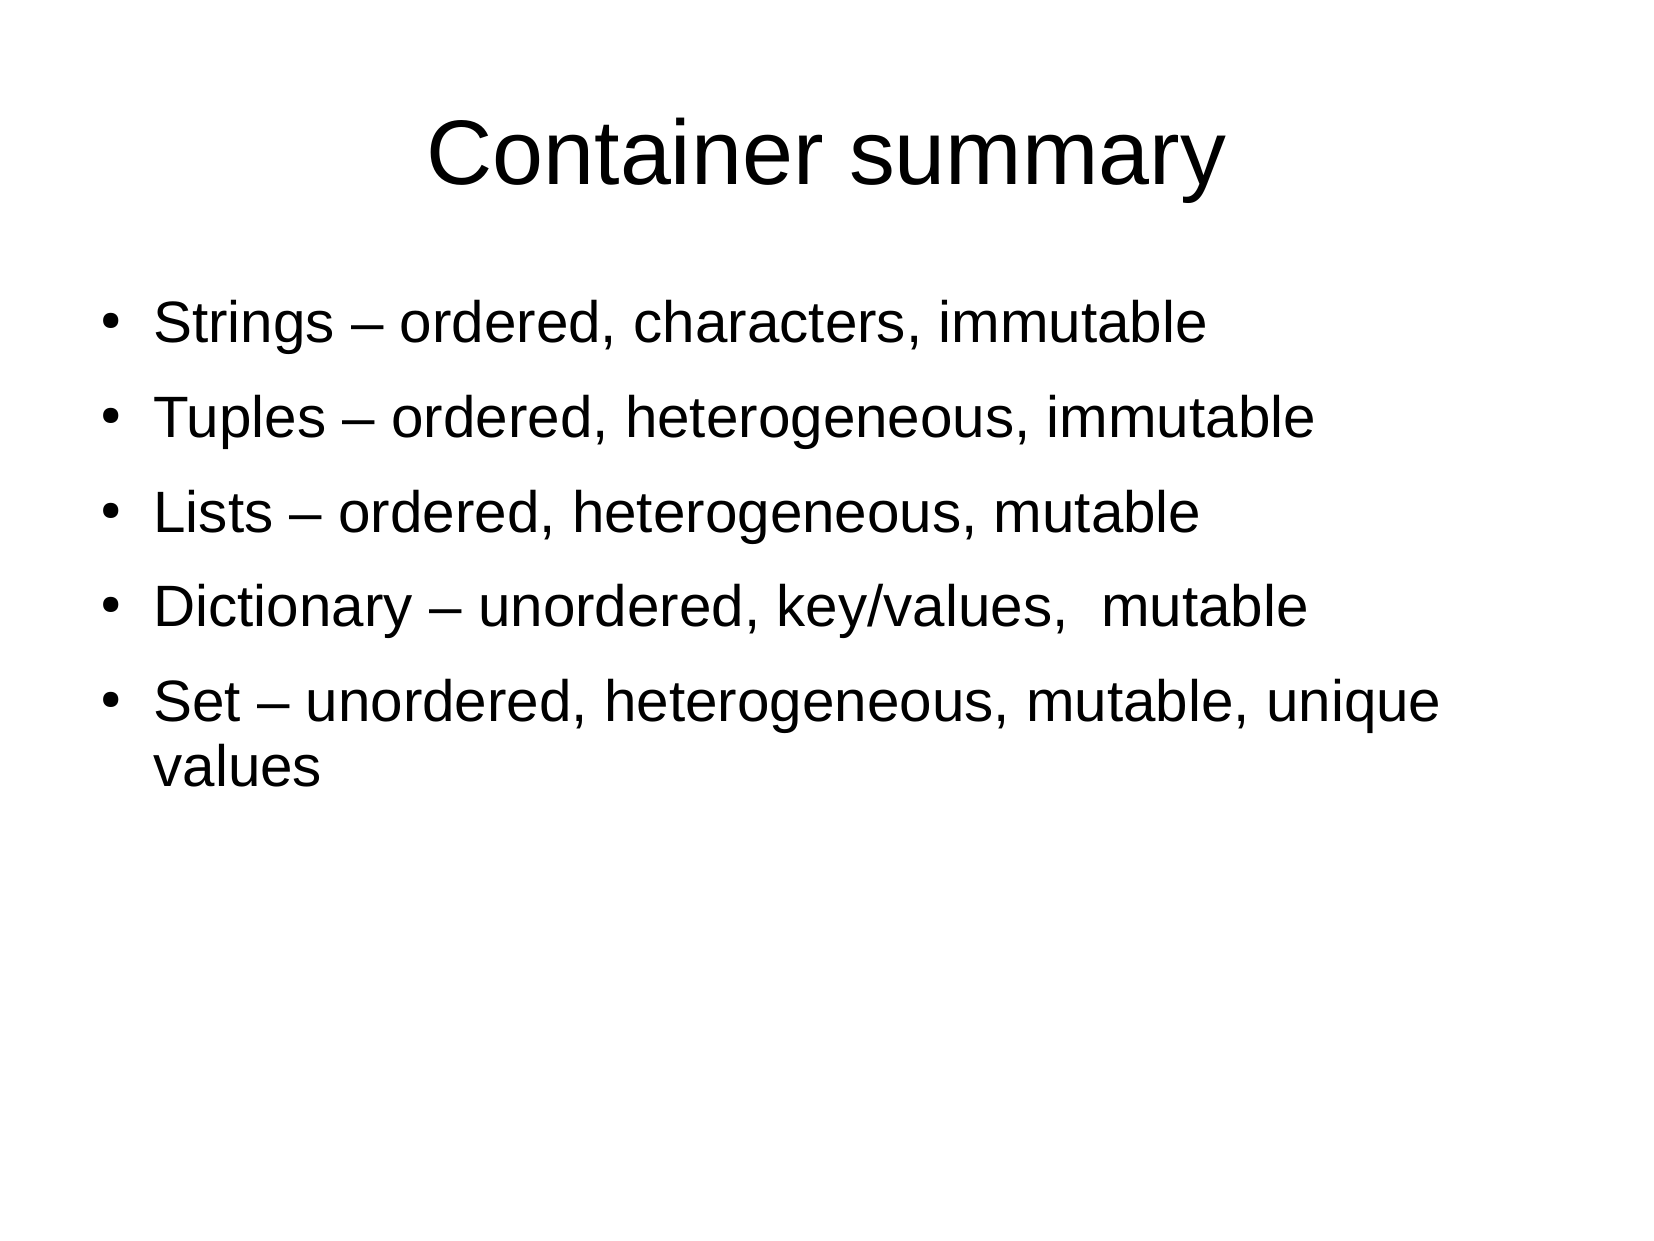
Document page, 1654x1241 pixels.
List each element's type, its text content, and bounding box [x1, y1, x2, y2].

list Strings – ordered, characters, immutable Tuples – ordered, heterogeneous, immutable Lists – ordered, heterogeneous, mutable Dictionary – unordered, key/values, mutable Set – unordered, heterogeneous, mutable, unique values [82, 290, 1571, 1109]
title Container summary [82, 49, 1571, 257]
